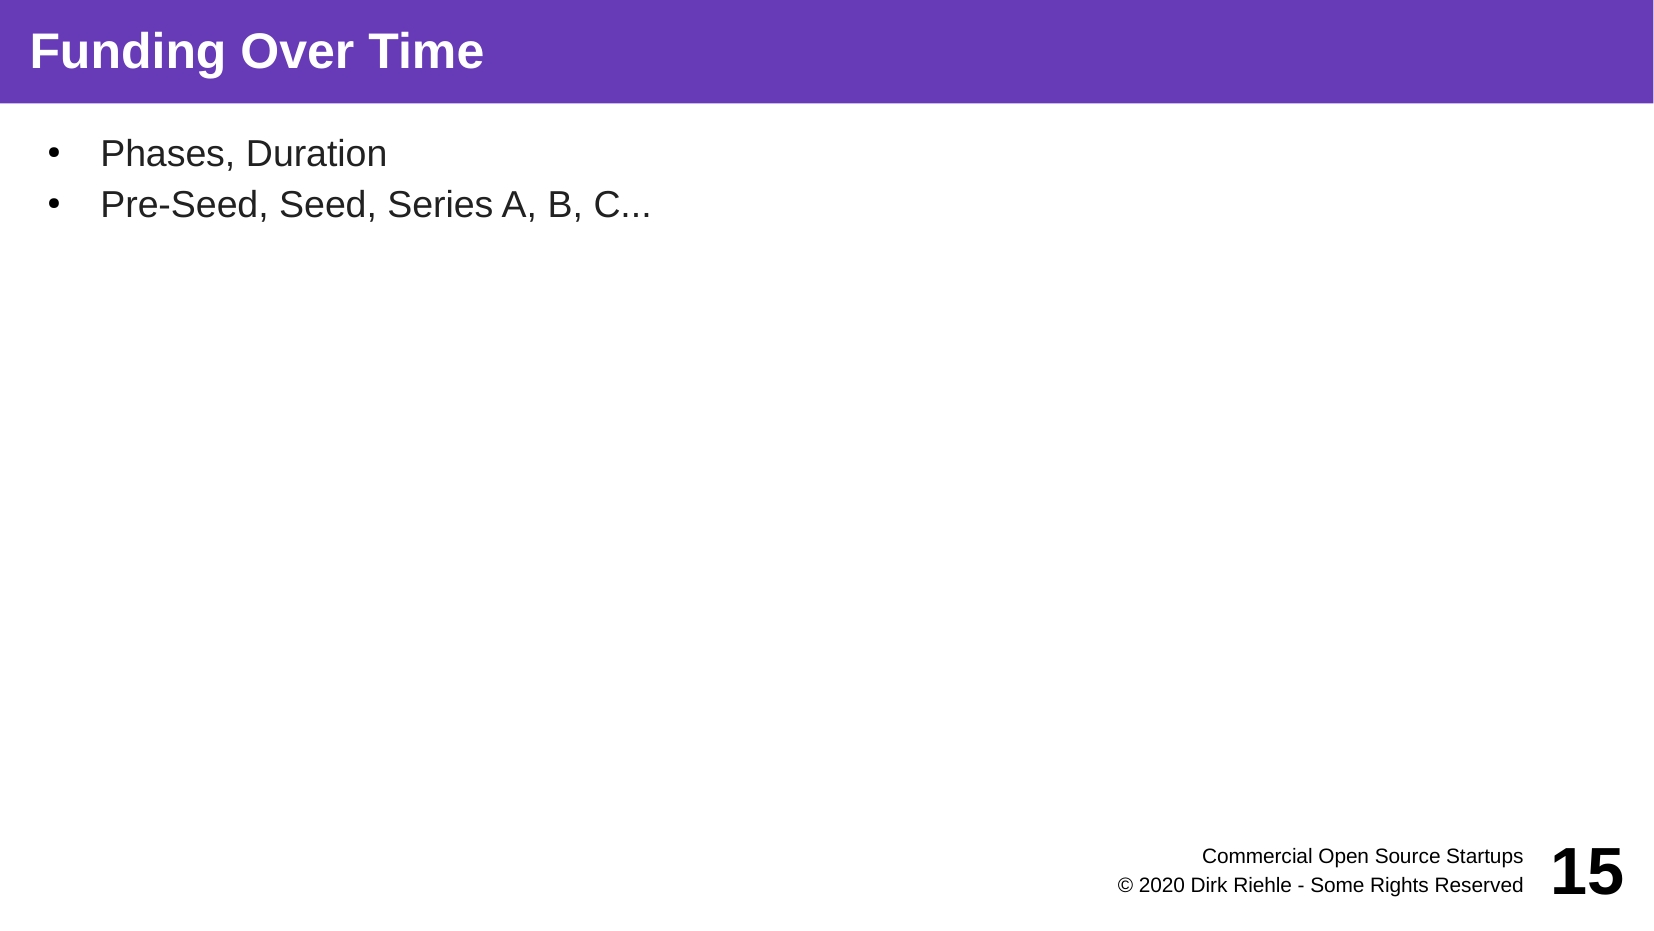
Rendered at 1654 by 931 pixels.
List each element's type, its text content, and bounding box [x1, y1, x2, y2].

title Funding Over Time [0, 0, 1654, 104]
list Phases, Duration Pre-Seed, Seed, Series A, B, C... [29, 132, 1625, 813]
